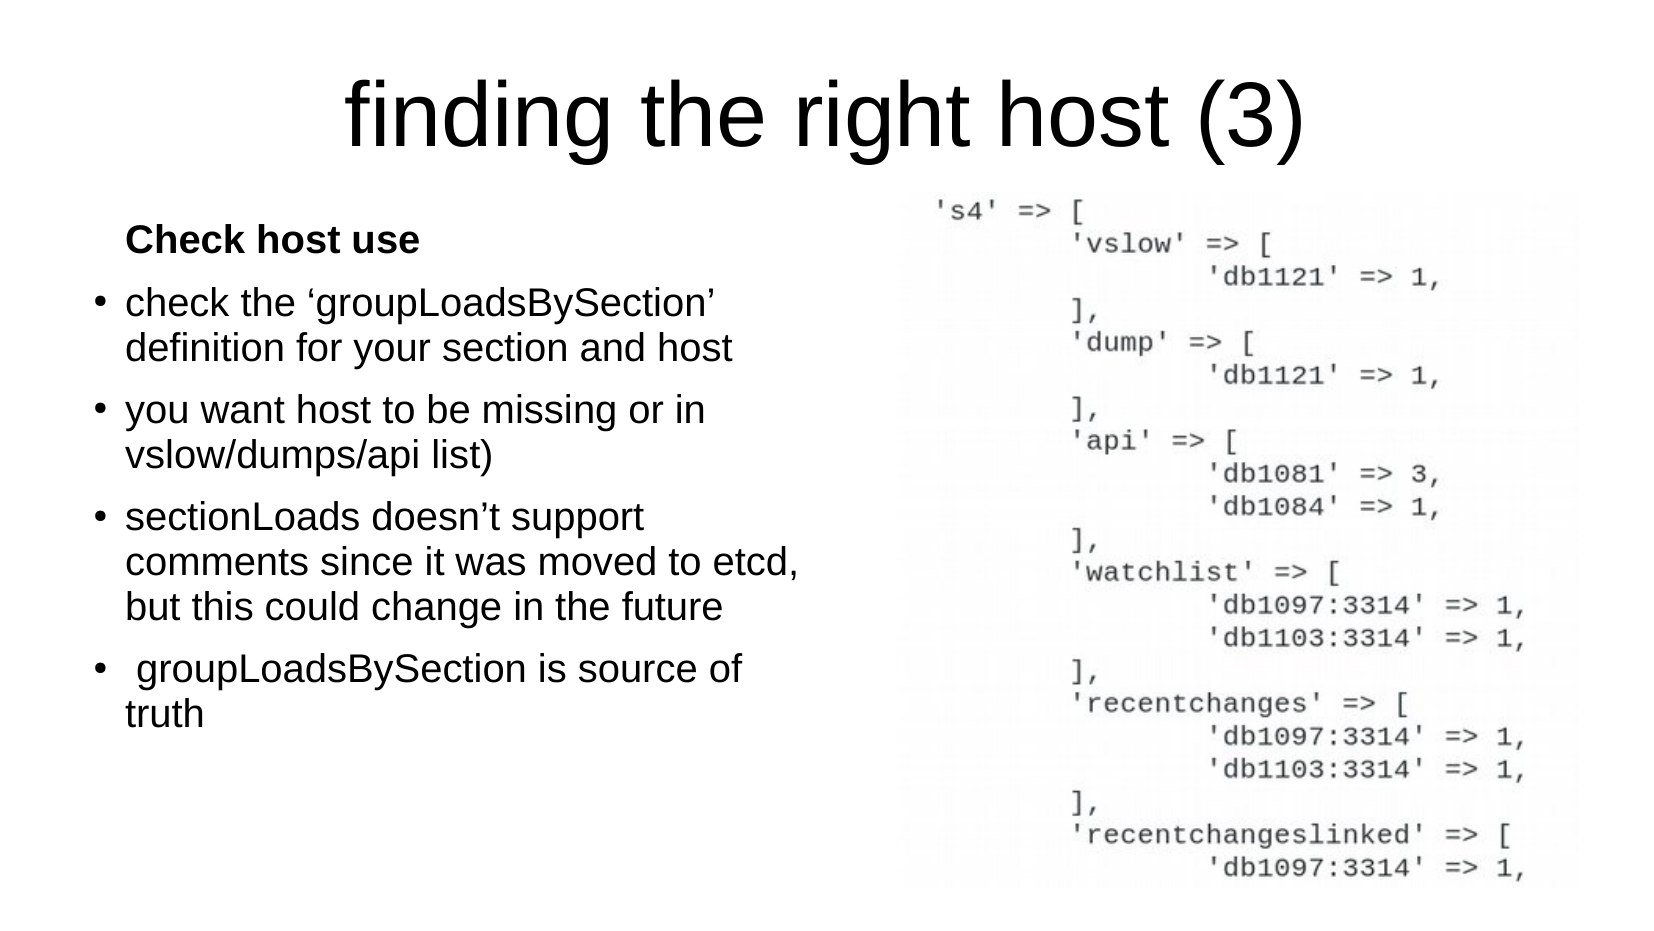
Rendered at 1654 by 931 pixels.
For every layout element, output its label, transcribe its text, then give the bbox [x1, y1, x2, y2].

picture [897, 192, 1579, 888]
list Check host use check the ‘groupLoadsBySection’ definition for your section and host you want host to be missing or in vslow/dumps/api list) sectionLoads doesn’t support comments since it was moved to etcd, but this could change in the future groupLoadsBySection is source of truth [82, 217, 809, 758]
title finding the right host (3) [82, 37, 1571, 193]
